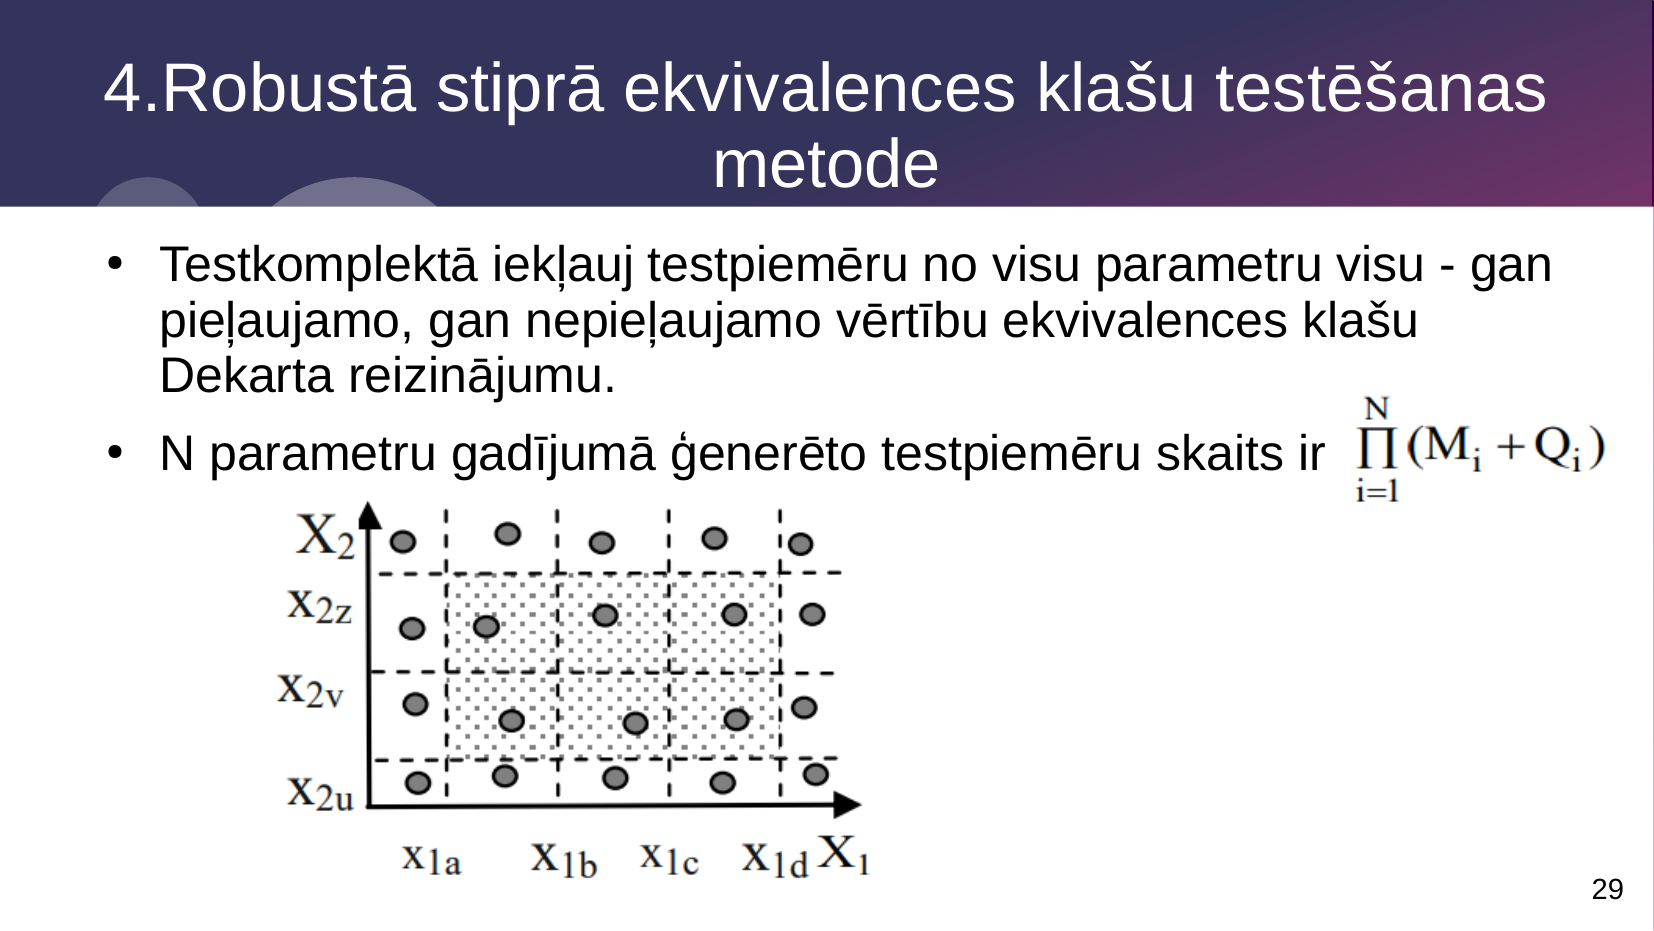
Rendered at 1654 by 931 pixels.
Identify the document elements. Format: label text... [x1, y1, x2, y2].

title 4.Robustā stiprā ekvivalences klašu testēšanas metode [88, 44, 1565, 207]
picture [273, 489, 901, 901]
picture [1342, 374, 1613, 524]
list Testkomplektā iekļauj testpiemēru no visu parametru visu - gan pieļaujamo, gan nepieļaujamo vērtību ekvivalences klašu Dekarta reizinājumu. N parametru gadījumā ģenerēto testpiemēru skaits ir [88, 236, 1565, 827]
